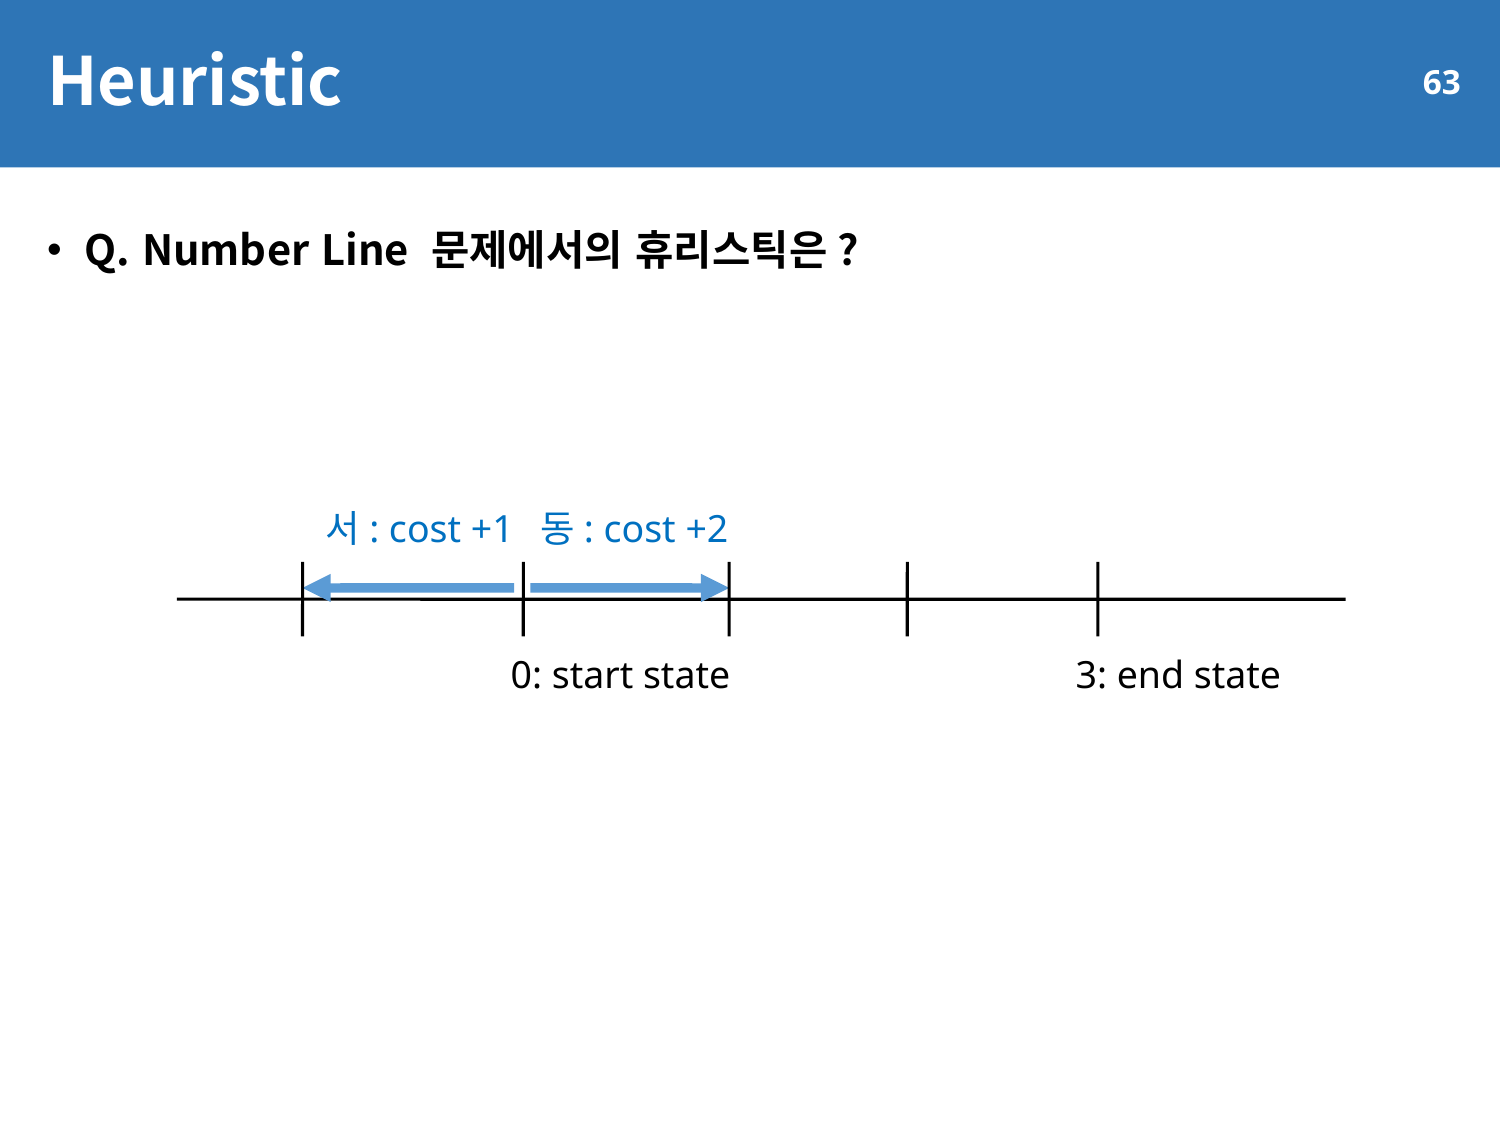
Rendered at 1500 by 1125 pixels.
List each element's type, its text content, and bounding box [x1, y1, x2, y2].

list Q. Number Line 문제에서의 휴리스틱은? [32, 206, 1476, 1100]
text_box 동: cost +2 [525, 497, 744, 558]
title Heuristic [32, 20, 1476, 148]
text_box 0: start state [495, 643, 746, 704]
text_box 서: cost +1 [311, 497, 525, 558]
text_box 3: end state [1060, 643, 1297, 704]
slide_number <number> [1273, 53, 1476, 114]
